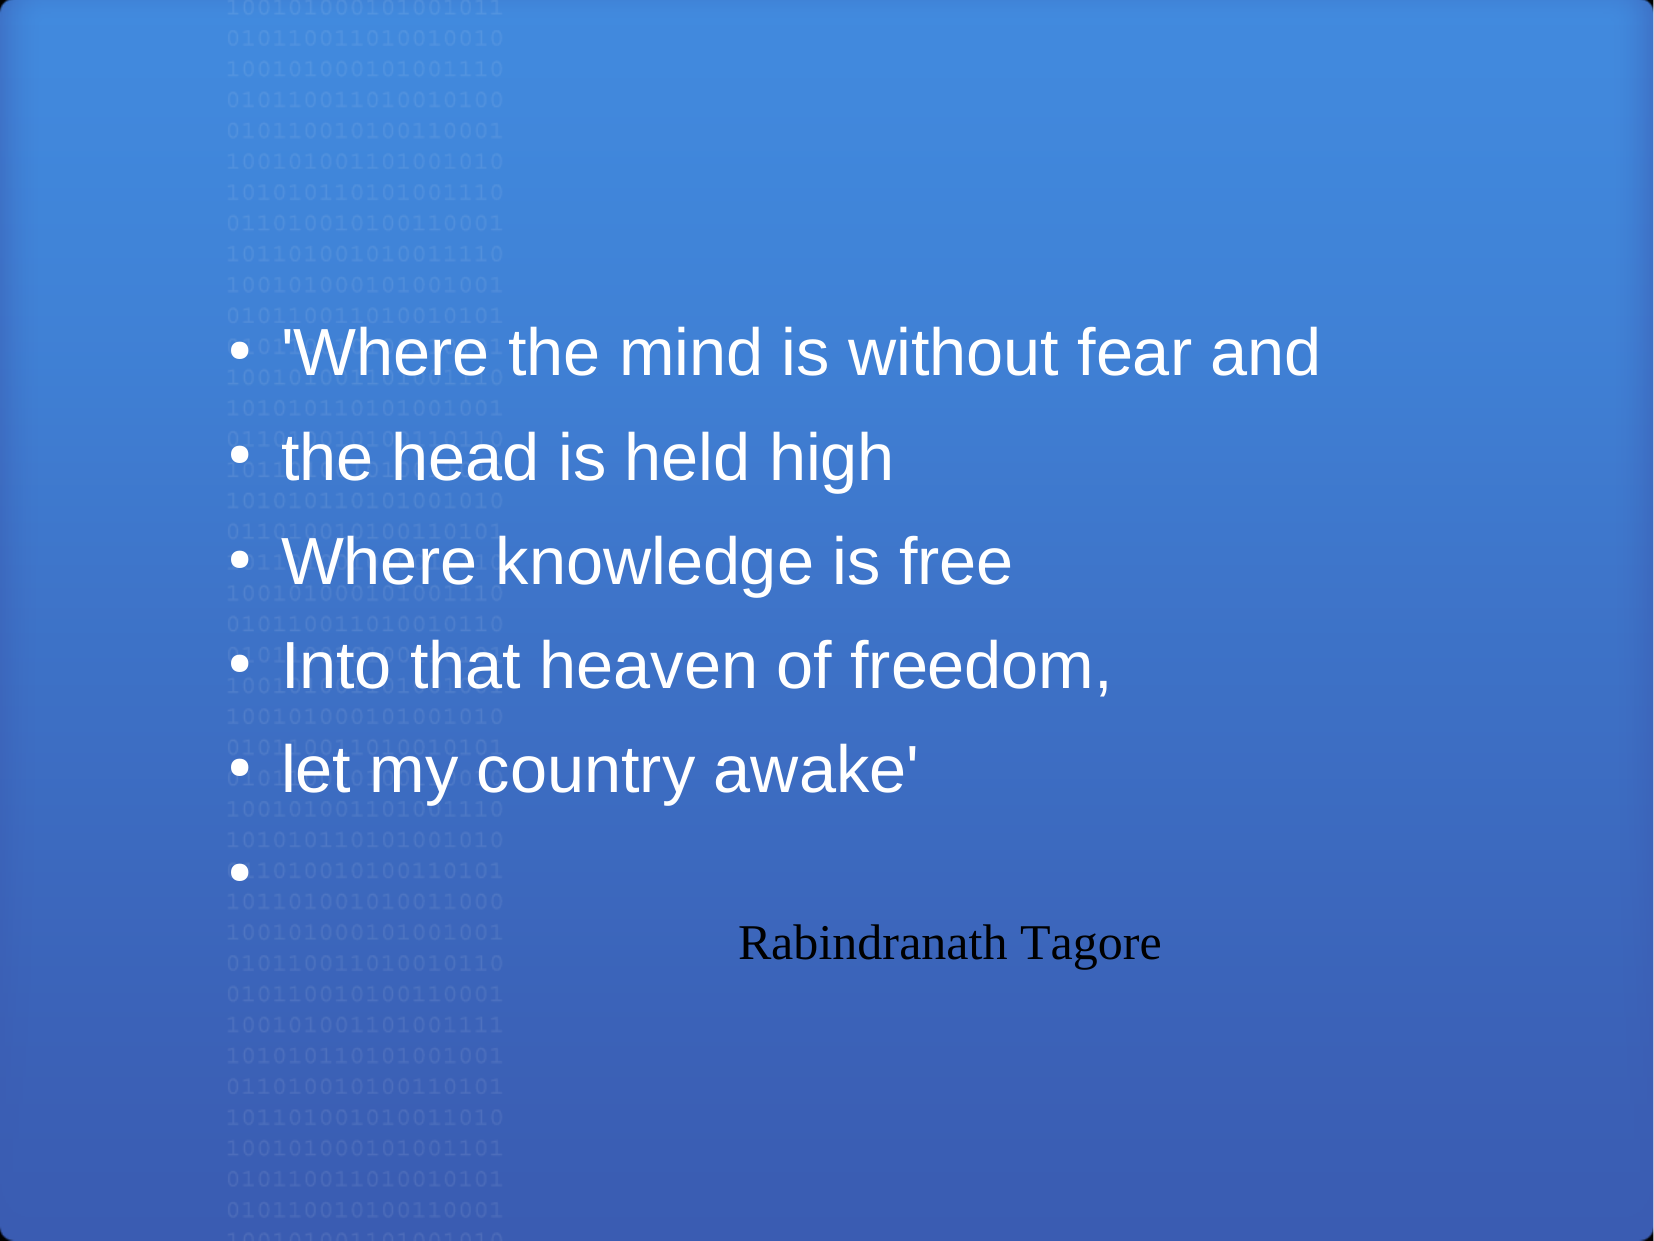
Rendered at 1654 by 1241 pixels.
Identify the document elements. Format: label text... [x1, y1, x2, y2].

picture [0, 0, 1654, 1241]
list 'Where the mind is without fear and the head is held high Where knowledge is free Into that heaven of freedom, let my country awake' [192, 315, 1489, 1063]
text_box Rabindranath Tagore [738, 915, 1163, 971]
